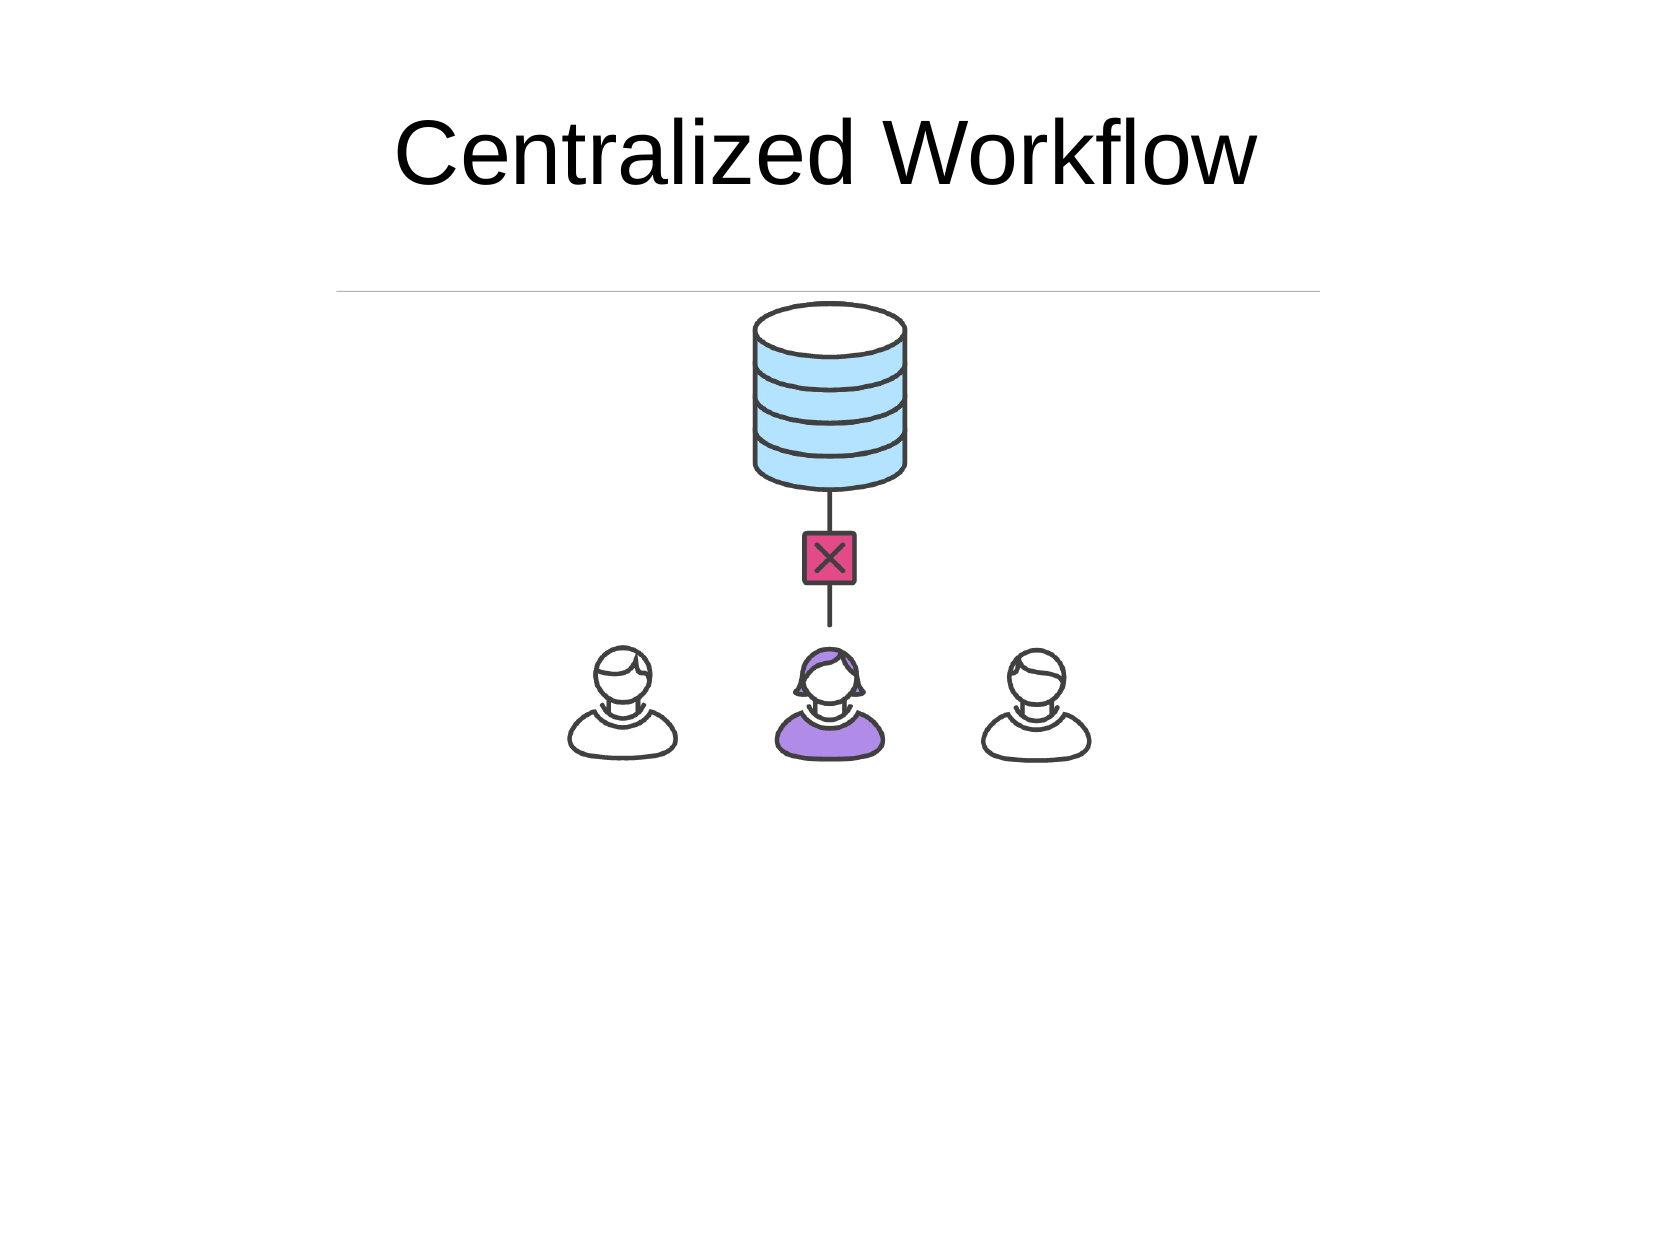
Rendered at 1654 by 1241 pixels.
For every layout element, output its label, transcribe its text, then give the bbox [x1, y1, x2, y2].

picture [336, 290, 1321, 769]
title Centralized Workflow [82, 49, 1571, 257]
